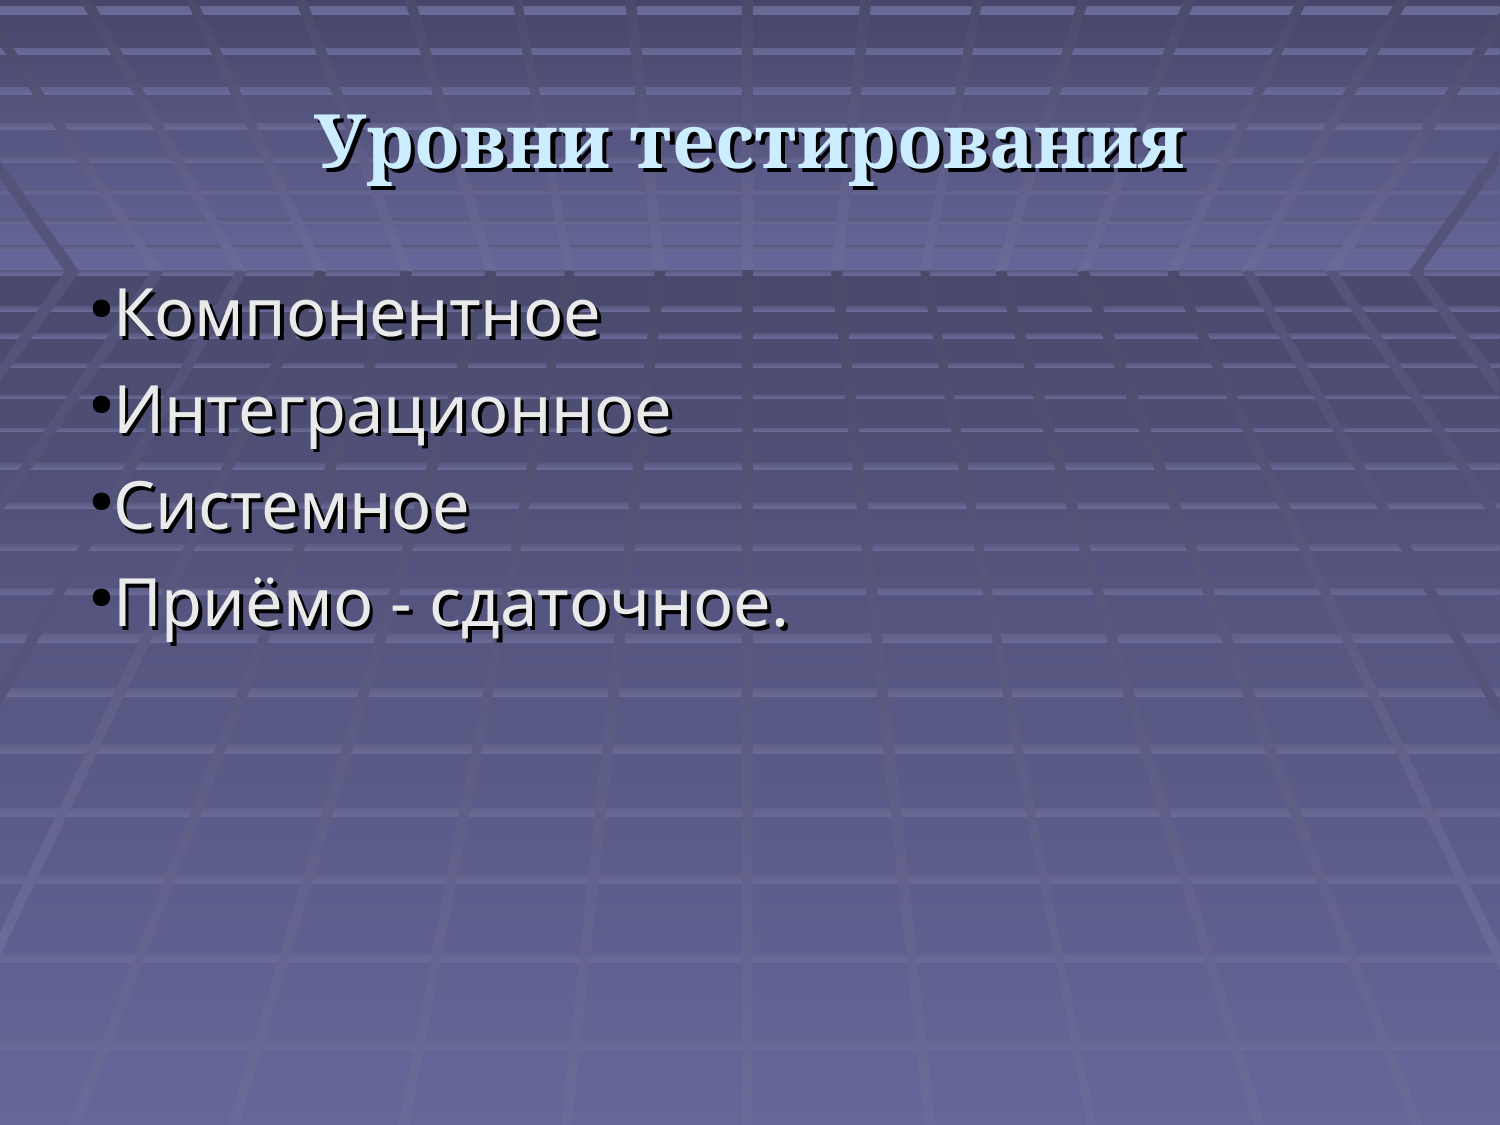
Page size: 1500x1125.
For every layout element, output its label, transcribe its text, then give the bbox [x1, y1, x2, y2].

list Компонентное Интеграционное Системное Приёмо - сдаточное. [74, 262, 1424, 1005]
title Уровни тестирования [74, 13, 1424, 262]
